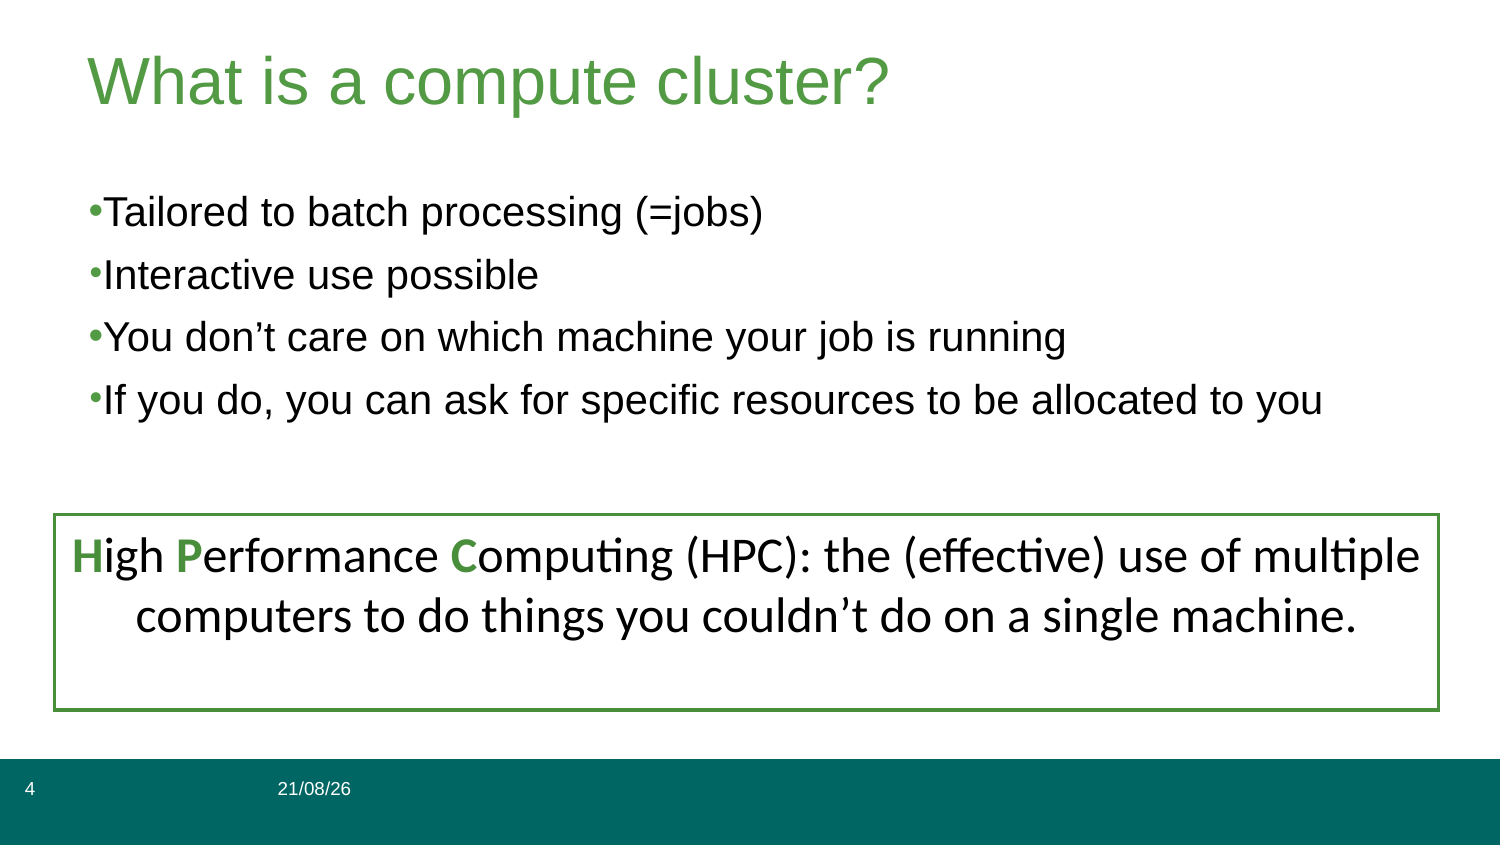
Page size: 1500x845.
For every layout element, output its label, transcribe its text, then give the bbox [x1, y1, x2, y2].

title What is a compute cluster? [87, 37, 1426, 132]
text_box 05/05/18 [277, 776, 553, 799]
text_box <number> [24, 776, 76, 799]
list Tailored to batch processing (=jobs) Interactive use possible You don’t care on which machine your job is running If you do, you can ask for specific resources to be allocated to you [88, 185, 1427, 437]
text_box High Performance Computing (HPC): the (effective) use of multiple computers to do things you couldn’t do on a single machine. [54, 514, 1439, 710]
